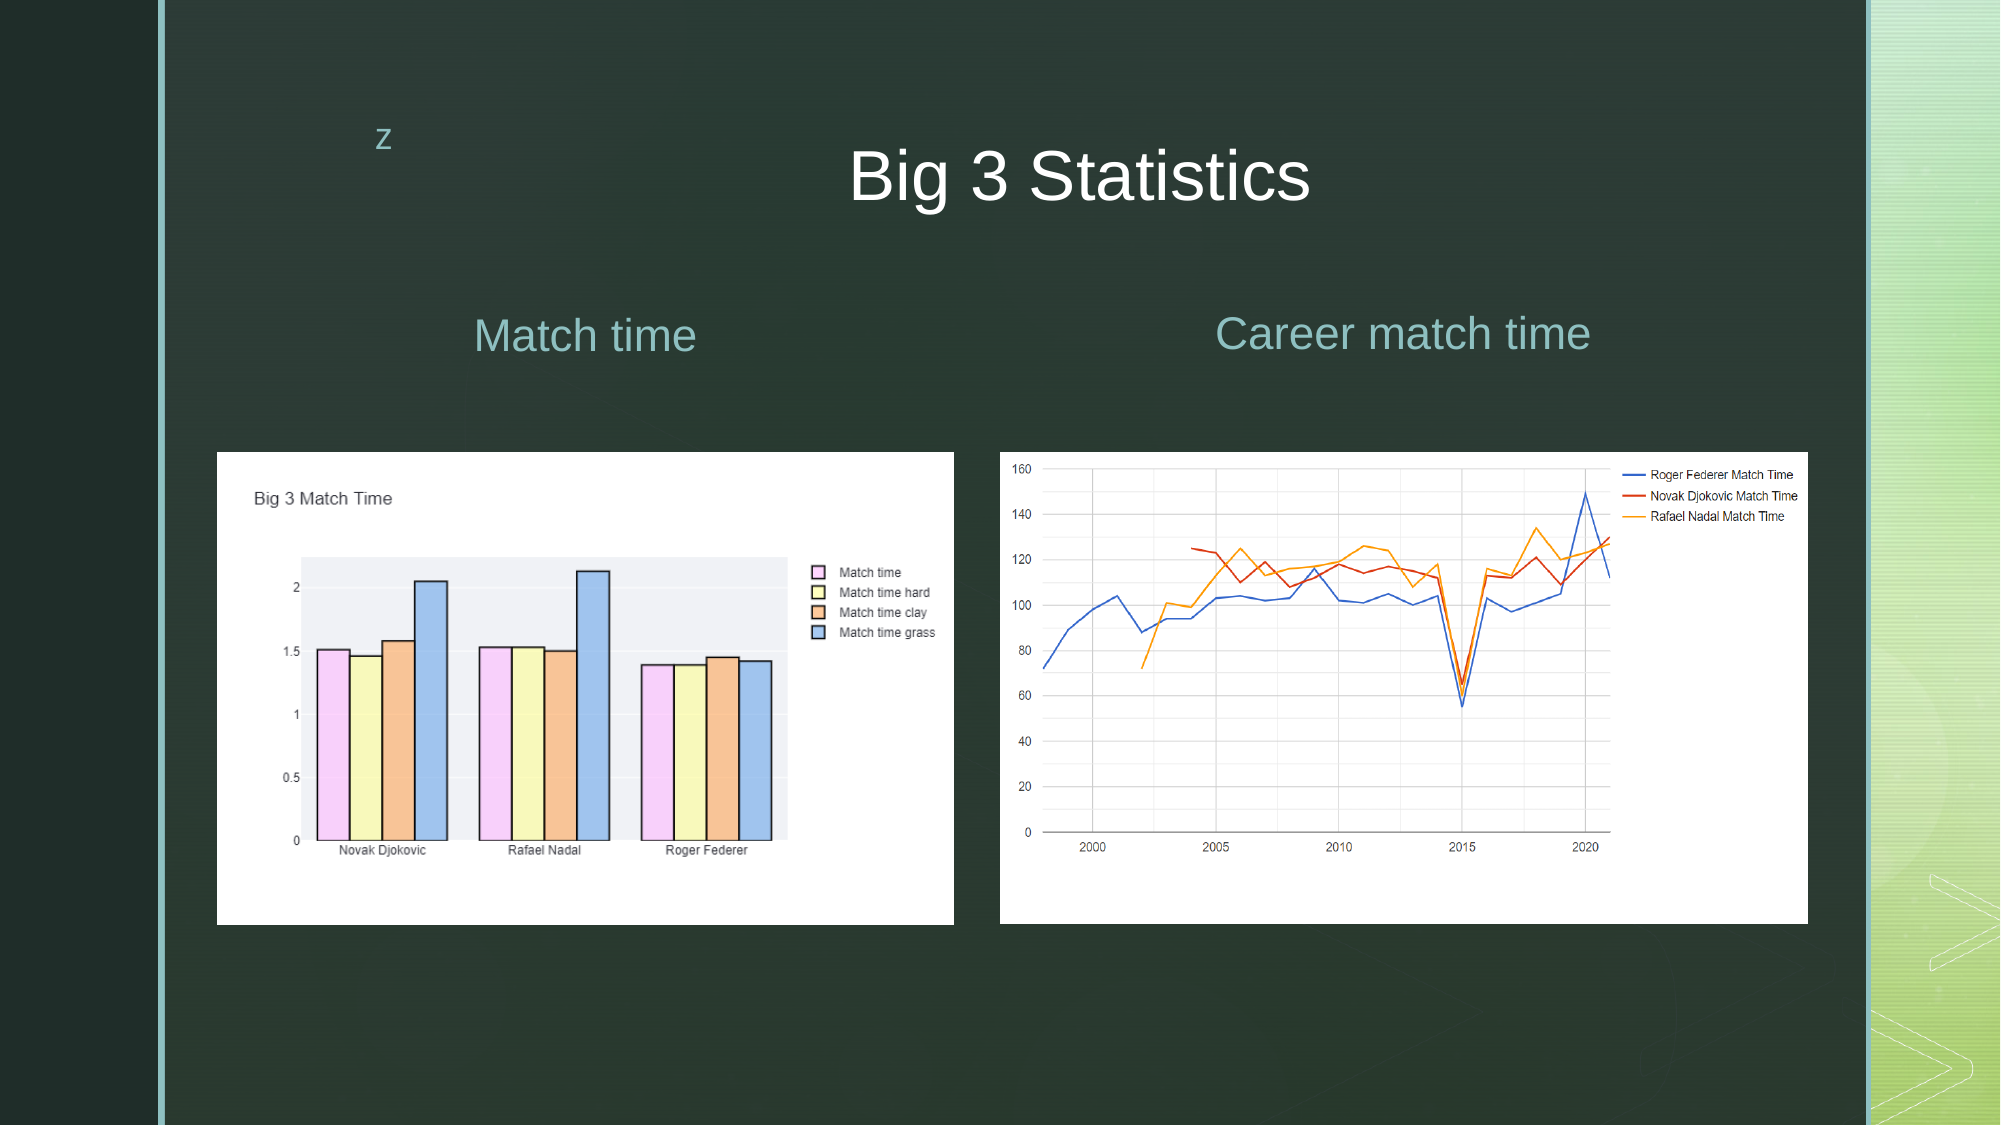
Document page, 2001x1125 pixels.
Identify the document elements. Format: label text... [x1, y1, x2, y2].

picture [1000, 452, 1808, 924]
picture [217, 452, 954, 925]
title Big 3 Statistics [428, 132, 1734, 250]
list Match time [265, 251, 906, 369]
list Career match time [1046, 249, 1761, 367]
